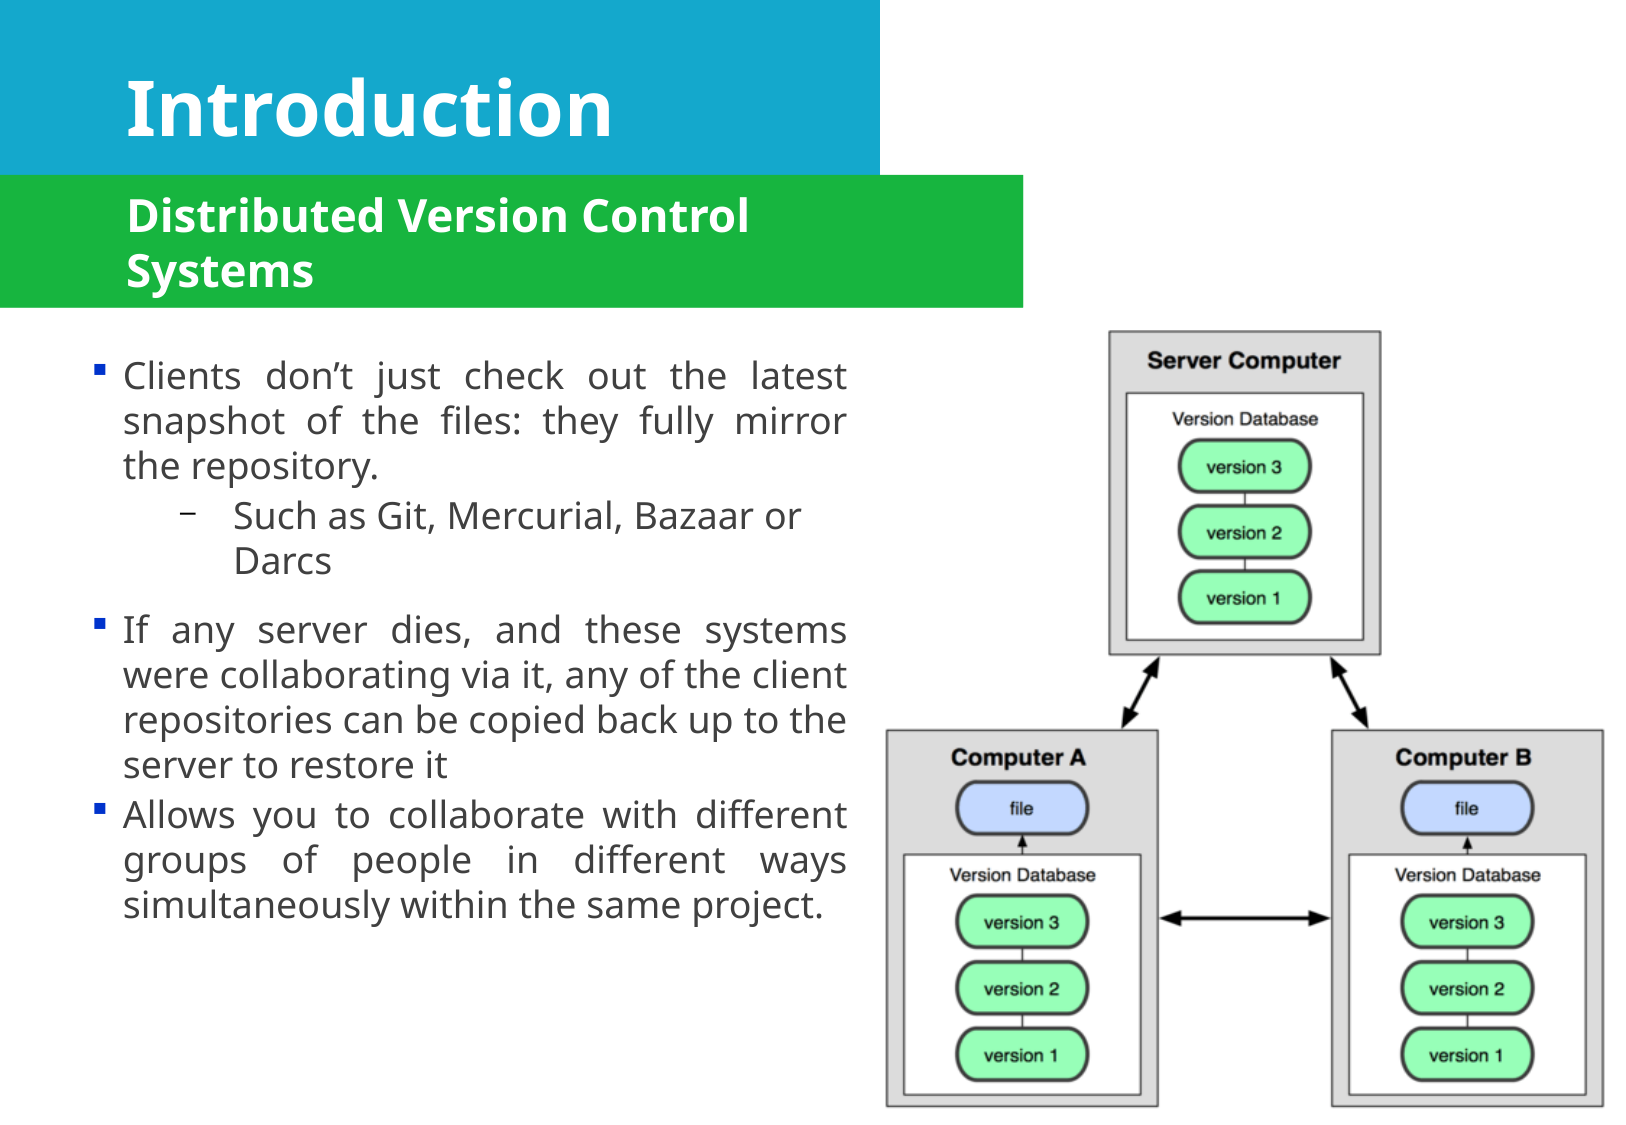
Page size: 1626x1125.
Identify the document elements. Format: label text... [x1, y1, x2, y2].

list Clients don’t just check out the latest snapshot of the files: they fully mirror the repository. Such as Git, Mercurial, Bazaar or Darcs If any server dies, and these systems were collaborating via it, any of the client repositories can be copied back up to the server to restore it Allows you to collaborate with different groups of people in different ways simultaneously within the same project. [0, 308, 871, 1089]
text_box Distributed Version Control Systems [0, 174, 1024, 308]
title Introduction [0, 0, 880, 174]
picture [883, 329, 1606, 1111]
